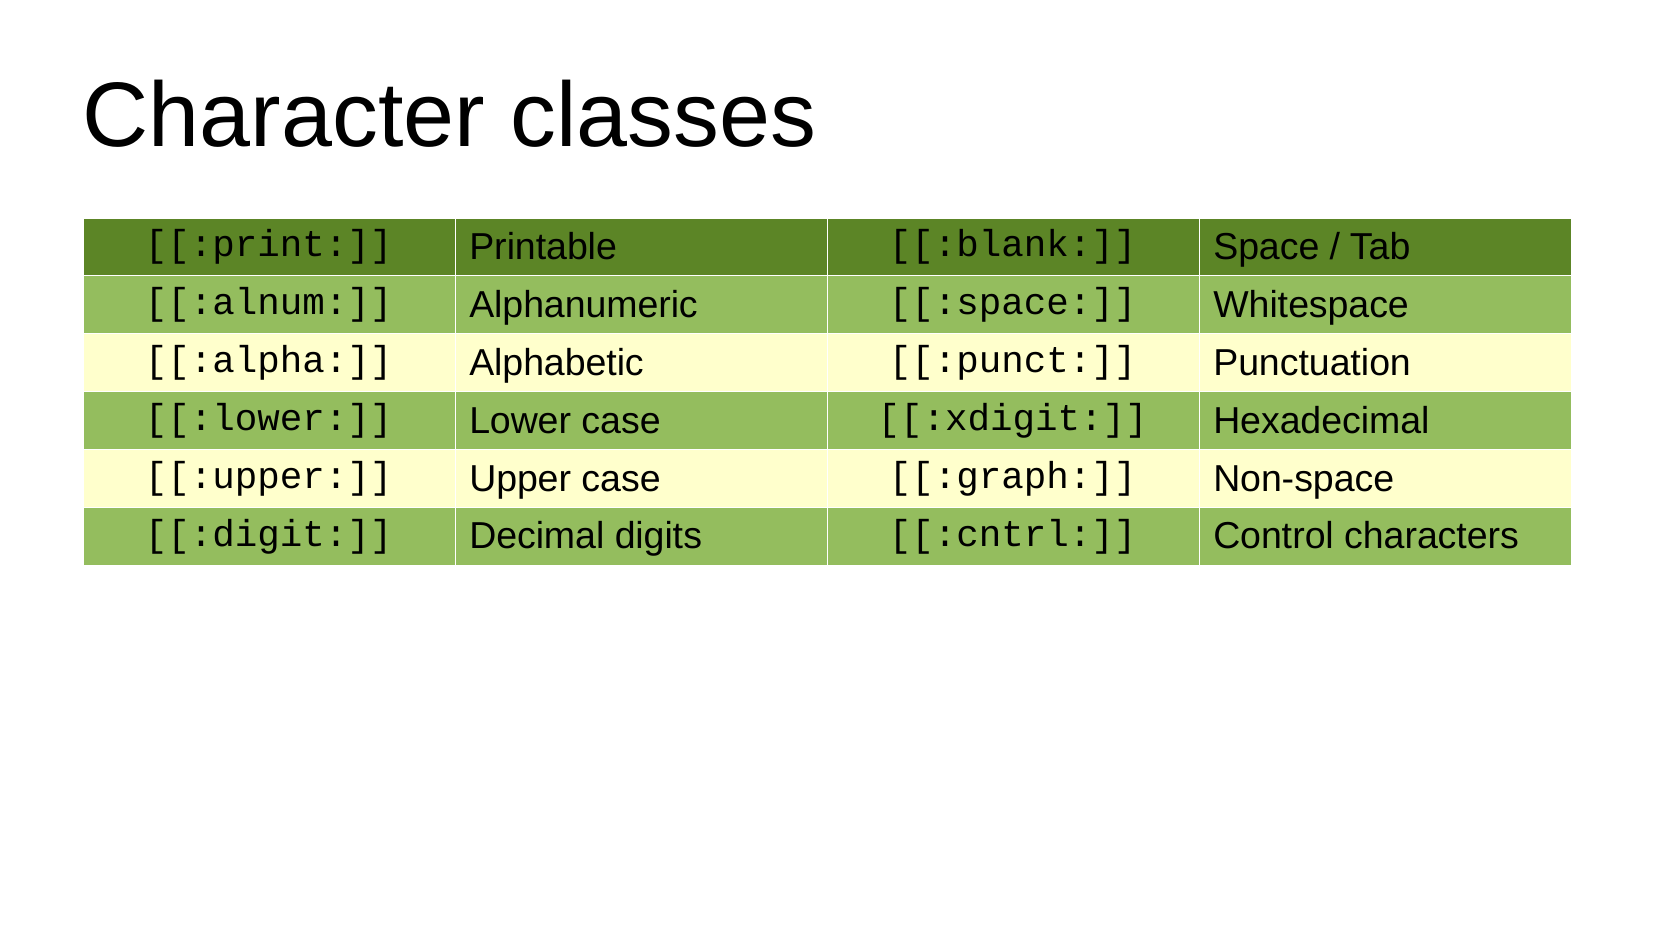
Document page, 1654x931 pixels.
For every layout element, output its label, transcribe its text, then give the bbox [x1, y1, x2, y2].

table_cell Alphabetic [456, 334, 827, 391]
table_header [[:blank:]] [828, 219, 1199, 275]
title Character classes [82, 37, 1571, 193]
table_header Space / Tab [1200, 219, 1571, 275]
table_cell Alphanumeric [456, 276, 827, 333]
table_cell [[:alnum:]] [84, 276, 455, 333]
table_header [[:print:]] [84, 219, 455, 275]
table_cell Decimal digits [456, 508, 827, 565]
table_cell [[:cntrl:]] [828, 508, 1199, 565]
table_cell [[:upper:]] [84, 450, 455, 507]
table_cell Lower case [456, 392, 827, 449]
table_cell [[:graph:]] [828, 450, 1199, 507]
table_cell [[:xdigit:]] [828, 392, 1199, 449]
table_cell [[:lower:]] [84, 392, 455, 449]
table_cell Control characters [1200, 508, 1571, 565]
table_cell Upper case [456, 450, 827, 507]
table_cell [[:digit:]] [84, 508, 455, 565]
table_cell [[:punct:]] [828, 334, 1199, 391]
table_cell [[:space:]] [828, 276, 1199, 333]
table_cell Whitespace [1200, 276, 1571, 333]
table_cell [[:alpha:]] [84, 334, 455, 391]
table_cell Hexadecimal [1200, 392, 1571, 449]
table_cell Punctuation [1200, 334, 1571, 391]
table_header Printable [456, 219, 827, 275]
table_cell Non-space [1200, 450, 1571, 507]
